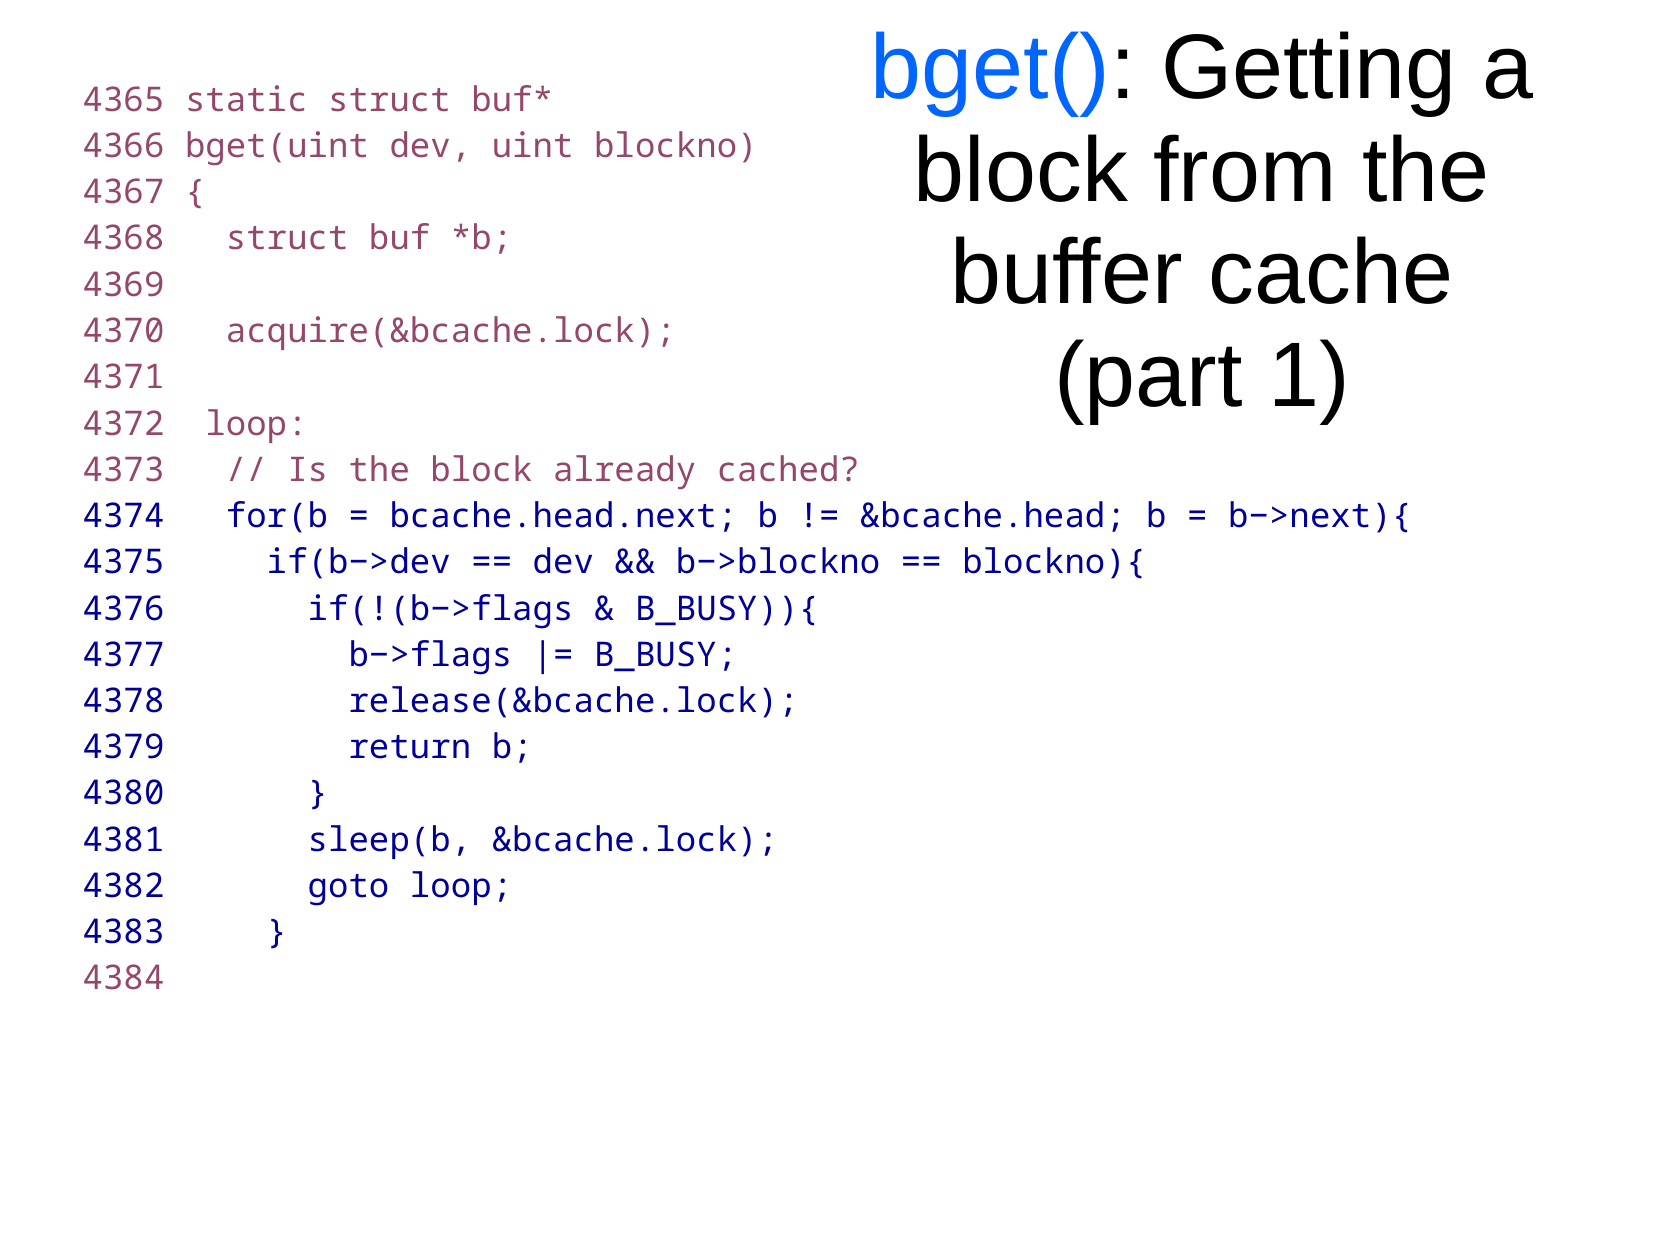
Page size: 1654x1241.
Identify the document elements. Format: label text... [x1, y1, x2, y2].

title bget(): Getting a block from the buffer cache (part 1) [866, 15, 1538, 75]
list 4365 static struct buf* 4366 bget(uint dev, uint blockno) 4367 { 4368 struct buf *b; 4369 4370 acquire(&bcache.lock); 4371 4372 loop: 4373 // Is the block already cached? 4374 for(b = bcache.head.next; b != &bcache.head; b = b−>next){ 4375 if(b−>dev == dev && b−>blockno == blockno){ 4376 if(!(b−>flags & B_BUSY)){ 4377 b−>flags |= B_BUSY; 4378 release(&bcache.lock); 4379 return b; 4380 } 4381 sleep(b, &bcache.lock); 4382 goto loop; 4383 } 4384 [82, 75, 1571, 1010]
